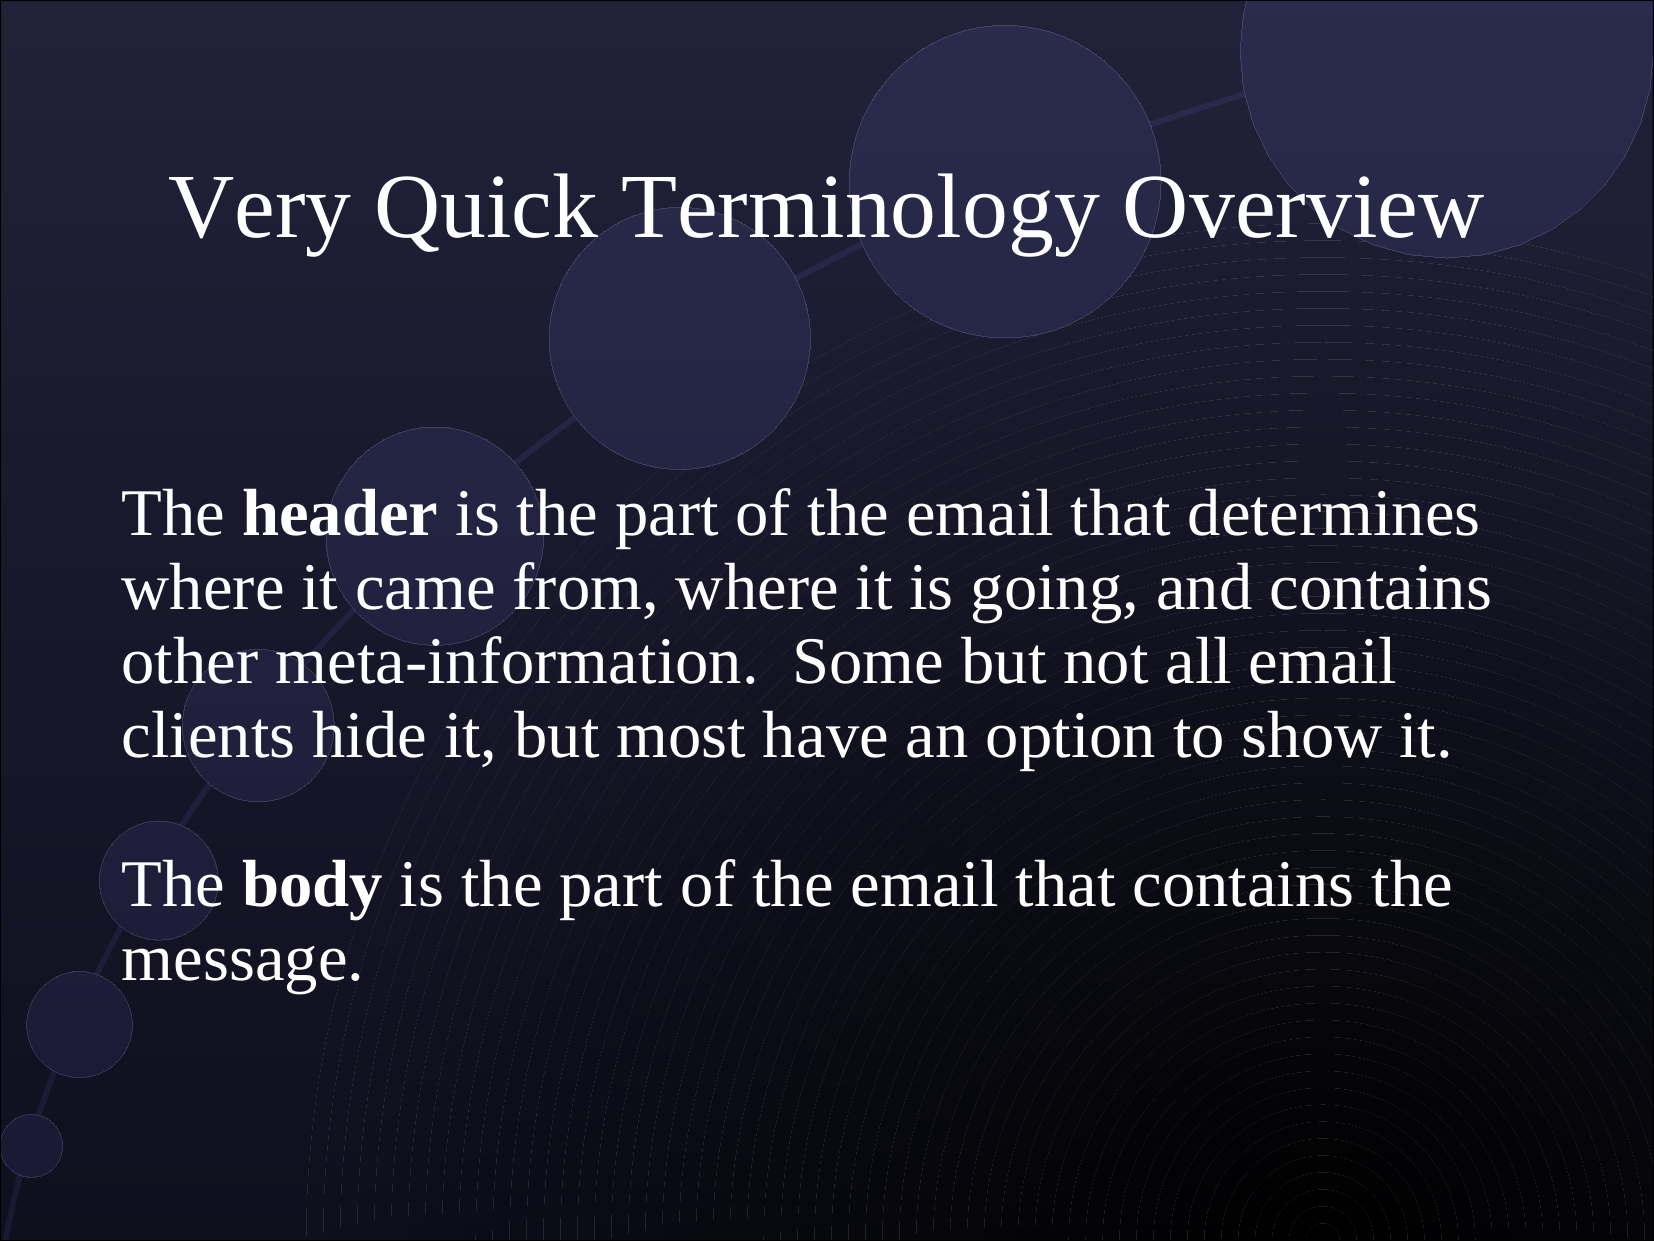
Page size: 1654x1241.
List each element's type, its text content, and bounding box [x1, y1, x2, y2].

title Very Quick Terminology Overview [121, 102, 1534, 311]
subtitle The header is the part of the email that determines where it came from, where it is going, and contains other meta-information. Some but not all email clients hide it, but most have an option to show it. The body is the part of the email that contains the message. [121, 344, 1534, 1127]
